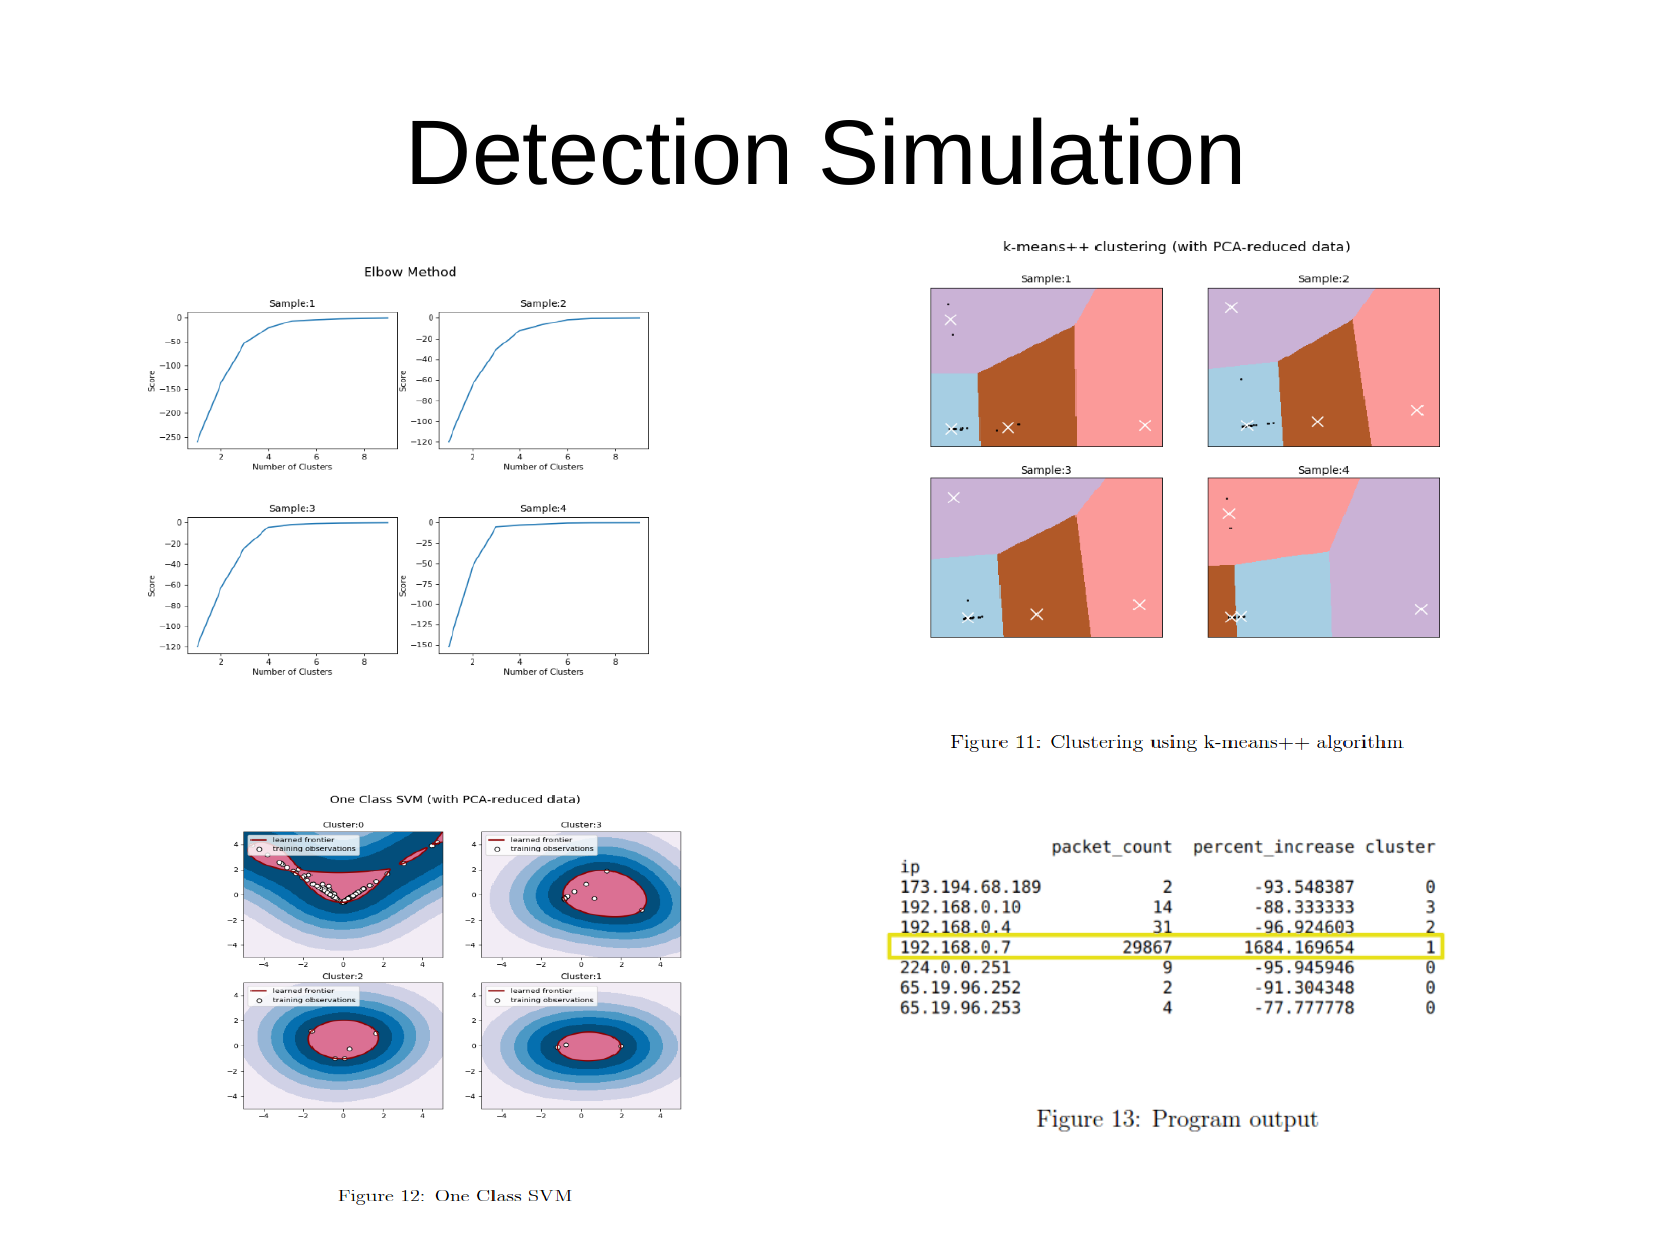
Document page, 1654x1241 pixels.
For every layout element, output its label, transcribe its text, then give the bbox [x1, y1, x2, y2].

title Detection Simulation [82, 49, 1571, 257]
picture [191, 759, 736, 1216]
picture [135, 244, 706, 706]
picture [885, 224, 1499, 781]
picture [860, 807, 1516, 1186]
